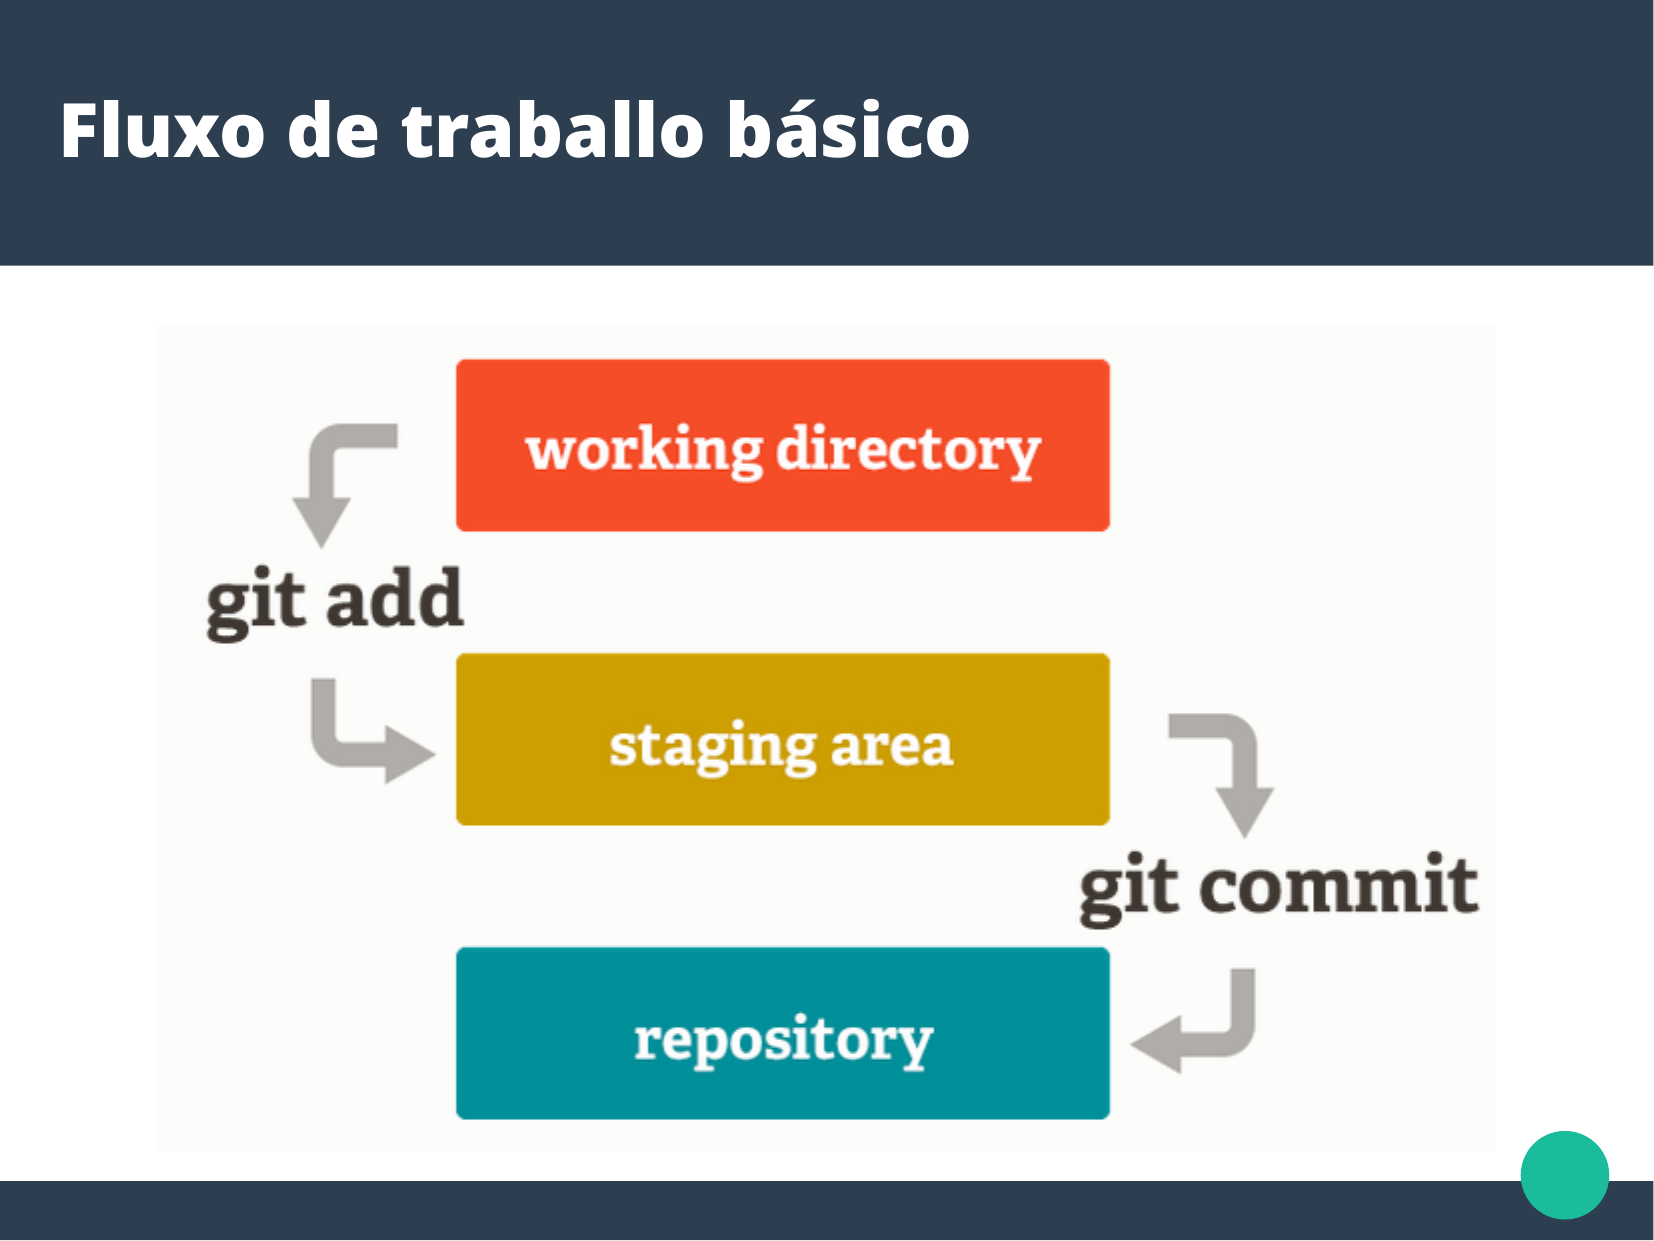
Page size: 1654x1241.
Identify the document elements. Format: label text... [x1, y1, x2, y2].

picture [157, 324, 1496, 1152]
title Fluxo de traballo básico [59, 49, 1595, 207]
